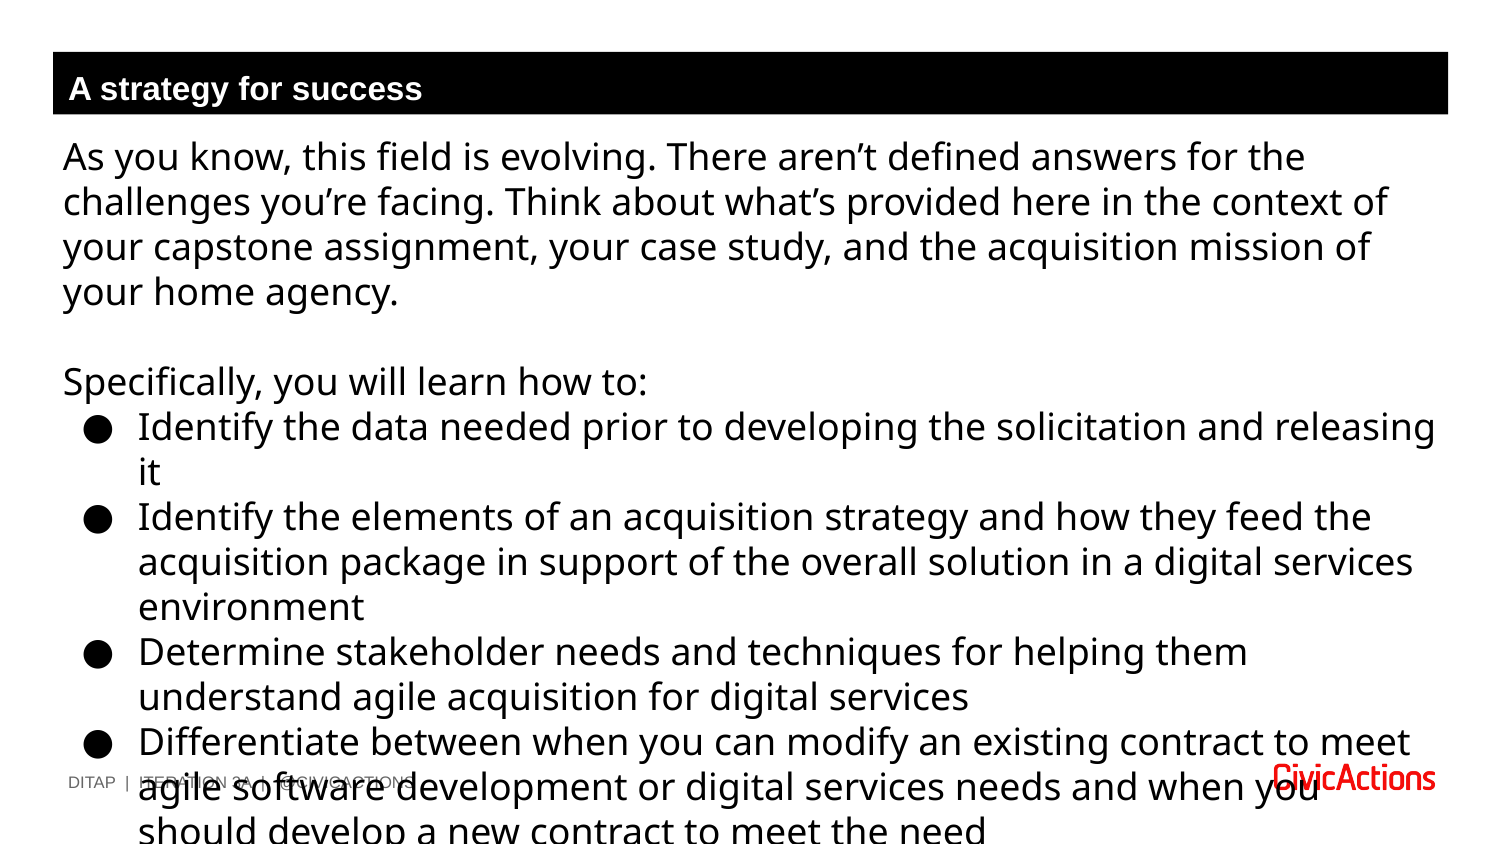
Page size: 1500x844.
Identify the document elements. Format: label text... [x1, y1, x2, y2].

list As you know, this field is evolving. There aren’t defined answers for the challenges you’re facing. Think about what’s provided here in the context of your capstone assignment, your case study, and the acquisition mission of your home agency. Specifically, you will learn how to: Identify the data needed prior to developing the solicitation and releasing it Identify the elements of an acquisition strategy and how they feed the acquisition package in support of the overall solution in a digital services environment Determine stakeholder needs and techniques for helping them understand agile acquisition for digital services Differentiate between when you can modify an existing contract to meet agile software development or digital services needs and when you should develop a new contract to meet the need [53, 123, 1449, 808]
title A strategy for success [53, 51, 1449, 115]
